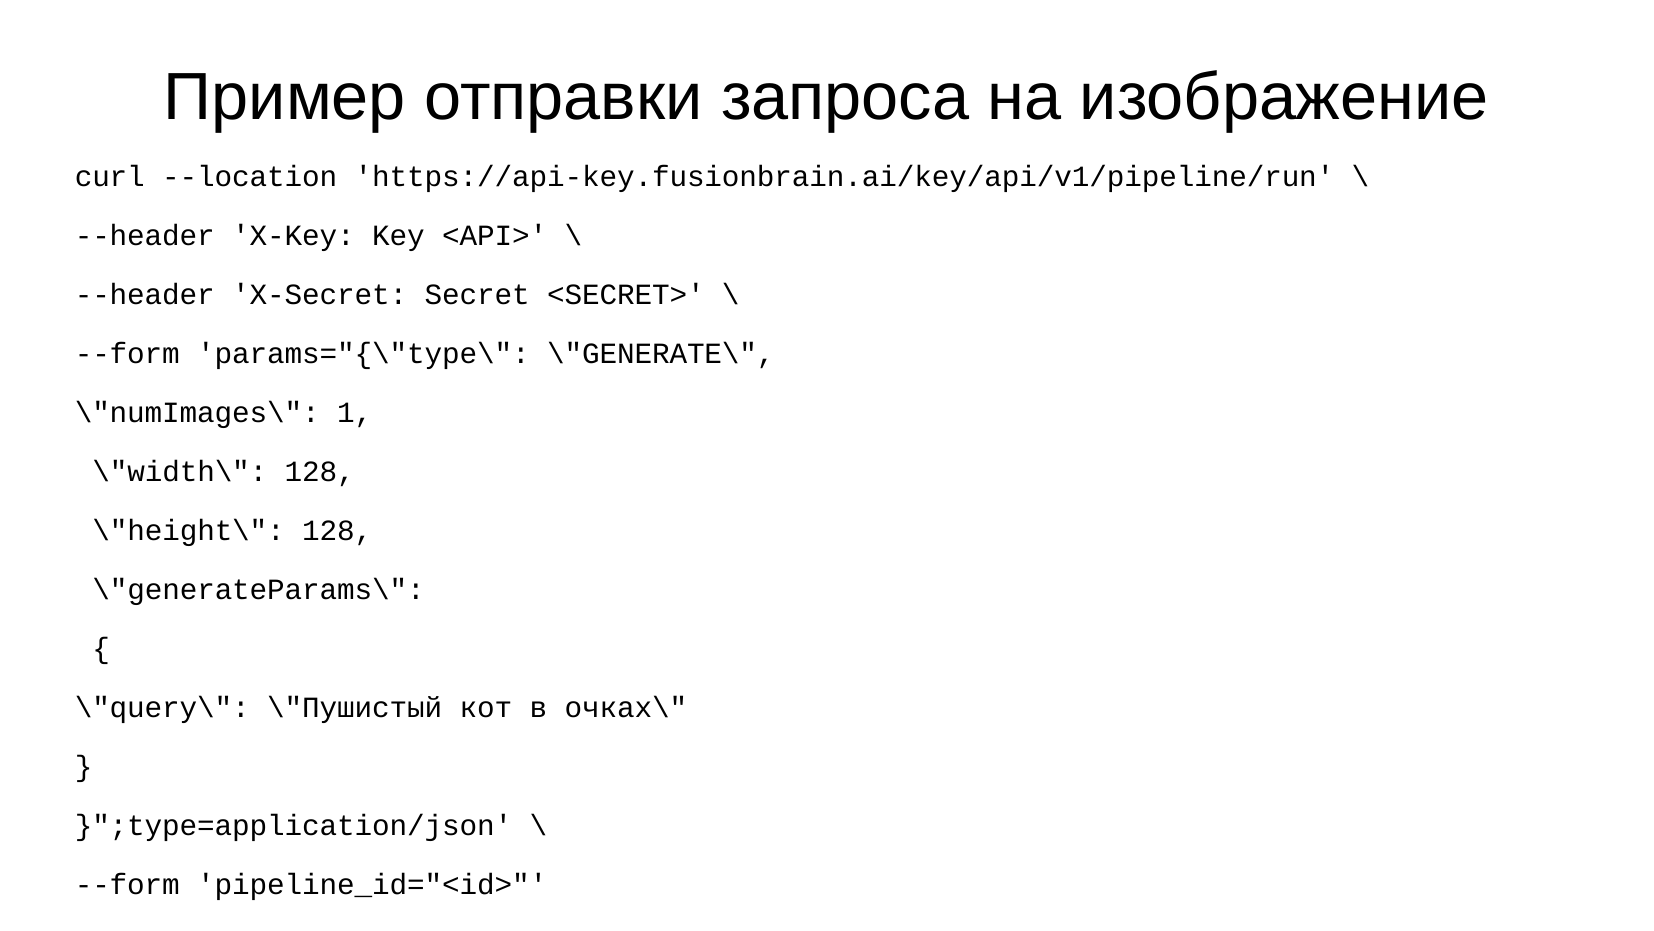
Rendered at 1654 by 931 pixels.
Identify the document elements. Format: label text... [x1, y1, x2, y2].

title Пример отправки запроса на изображение [82, 18, 1571, 174]
list curl --location 'https://api-key.fusionbrain.ai/key/api/v1/pipeline/run' \ --header 'X-Key: Key <API>' \ --header 'X-Secret: Secret <SECRET>' \ --form 'params="{\"type\": \"GENERATE\", \"numImages\": 1, \"width\": 128, \"height\": 128, \"generateParams\": { \"query\": \"Пушистый кот в очках\" } }";type=application/json' \ --form 'pipeline_id="<id>"' [74, 161, 1516, 906]
